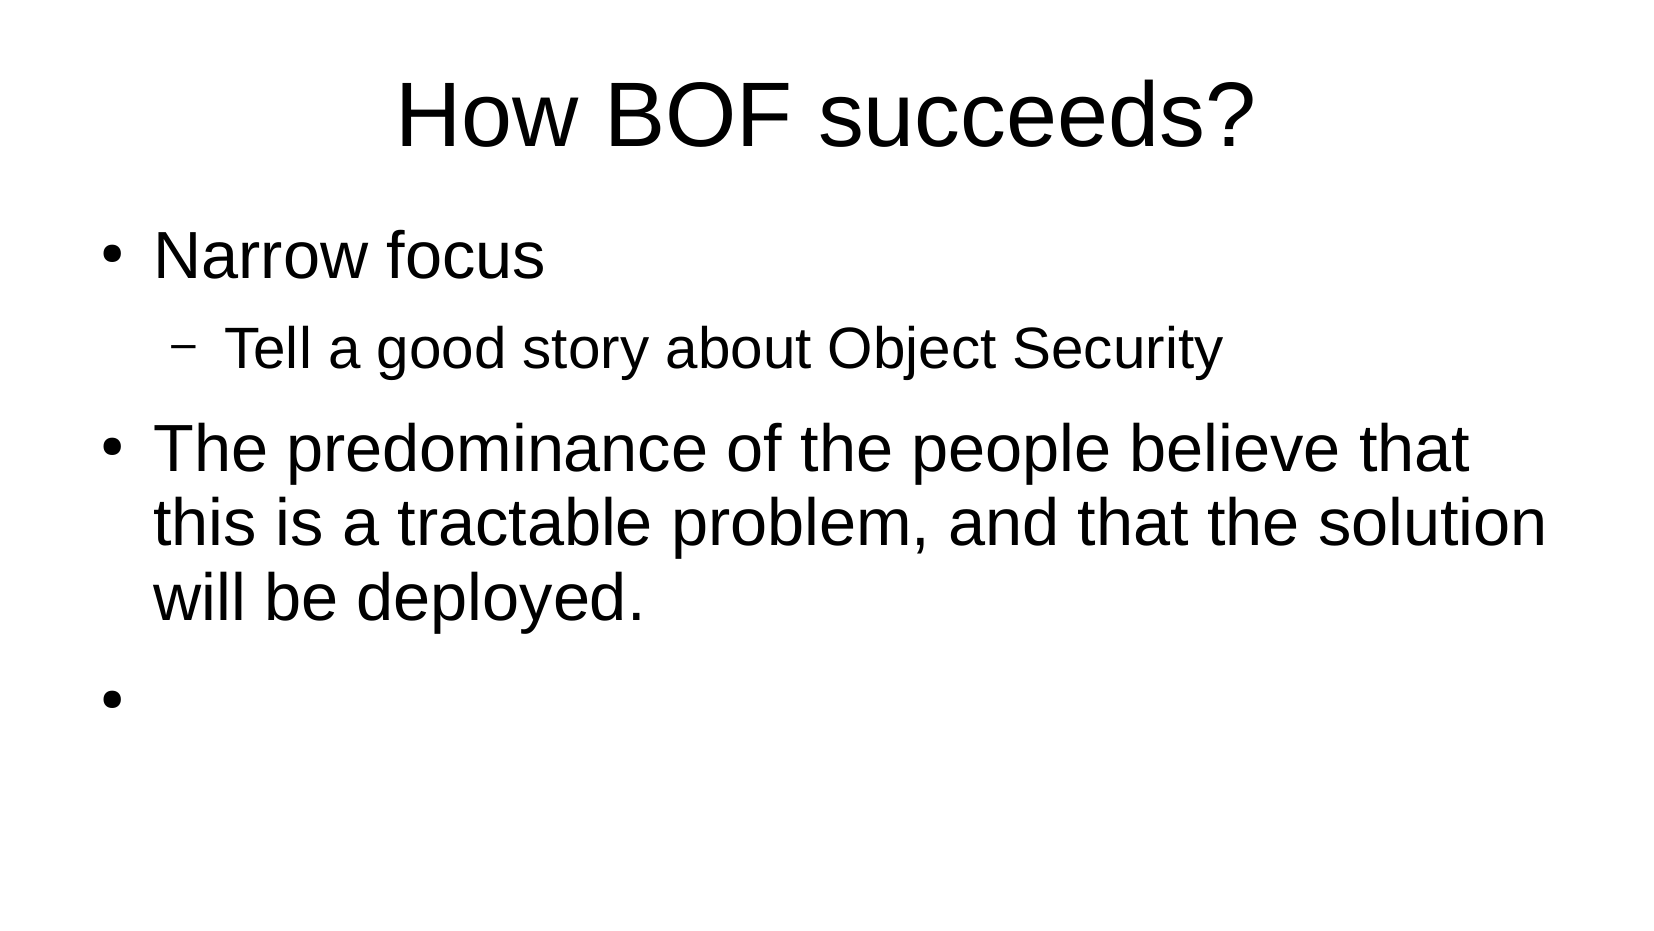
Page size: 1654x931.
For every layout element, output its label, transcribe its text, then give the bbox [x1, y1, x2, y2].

list Narrow focus Tell a good story about Object Security The predominance of the people believe that this is a tractable problem, and that the solution will be deployed. [82, 217, 1571, 758]
title How BOF succeeds? [82, 37, 1571, 193]
